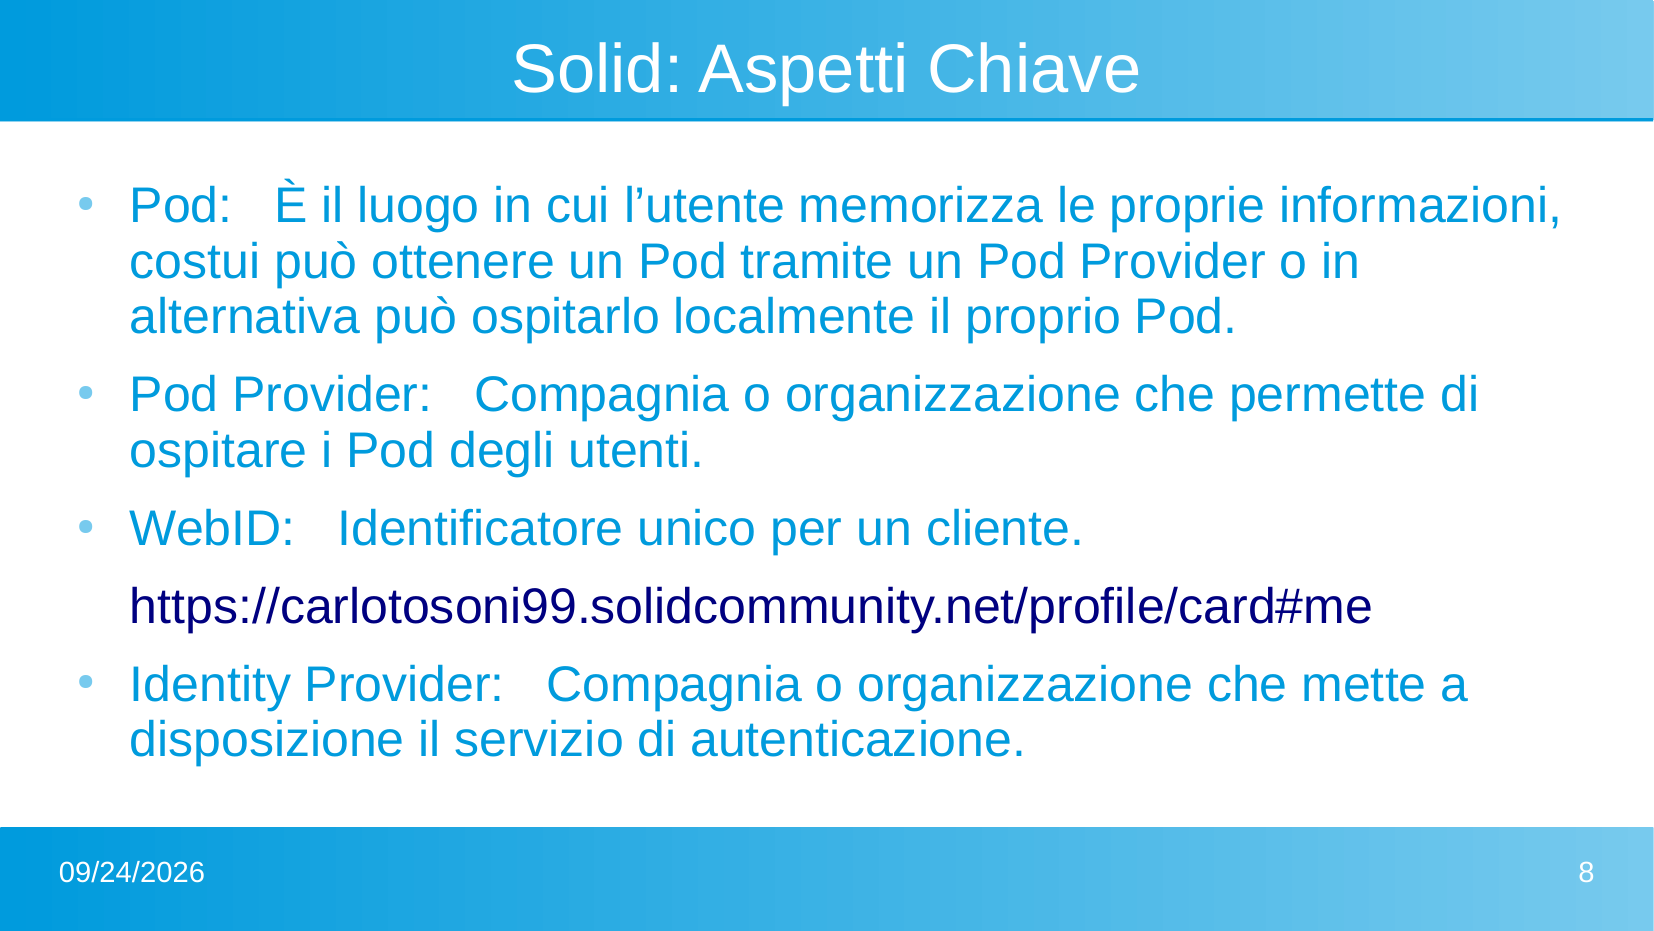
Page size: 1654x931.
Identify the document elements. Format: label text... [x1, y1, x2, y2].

list Pod: È il luogo in cui l’utente memorizza le proprie informazioni, costui può ottenere un Pod tramite un Pod Provider o in alternativa può ospitarlo localmente il proprio Pod. Pod Provider: Compagnia o organizzazione che permette di ospitare i Pod degli utenti. WebID: Identificatore unico per un cliente. https://carlotosoni99.solidcommunity.net/profile/card#me Identity Provider: Compagnia o organizzazione che mette a disposizione il servizio di autenticazione. [59, 177, 1595, 768]
title Solid: Aspetti Chiave [59, 29, 1595, 108]
